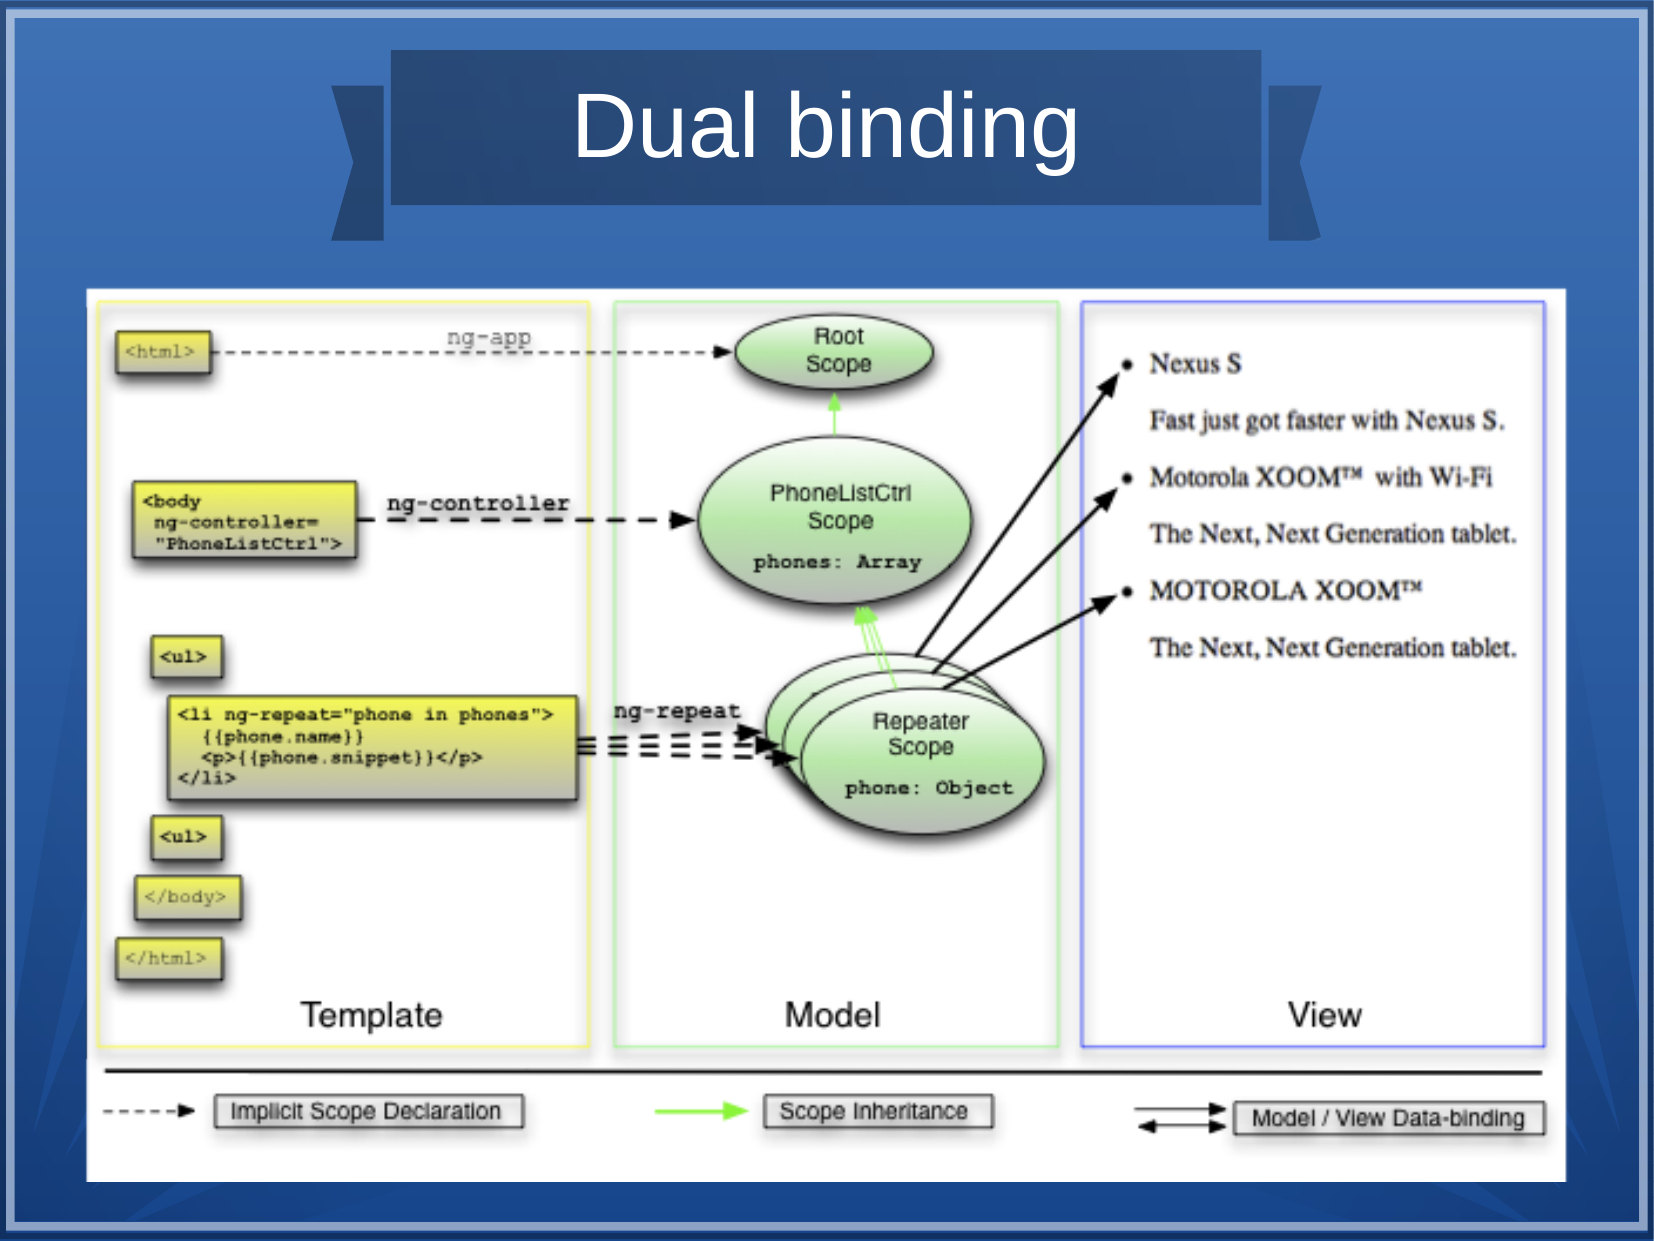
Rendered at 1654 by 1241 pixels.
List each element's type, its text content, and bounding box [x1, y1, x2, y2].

picture [59, 271, 1583, 1182]
title Dual binding [389, 47, 1264, 205]
